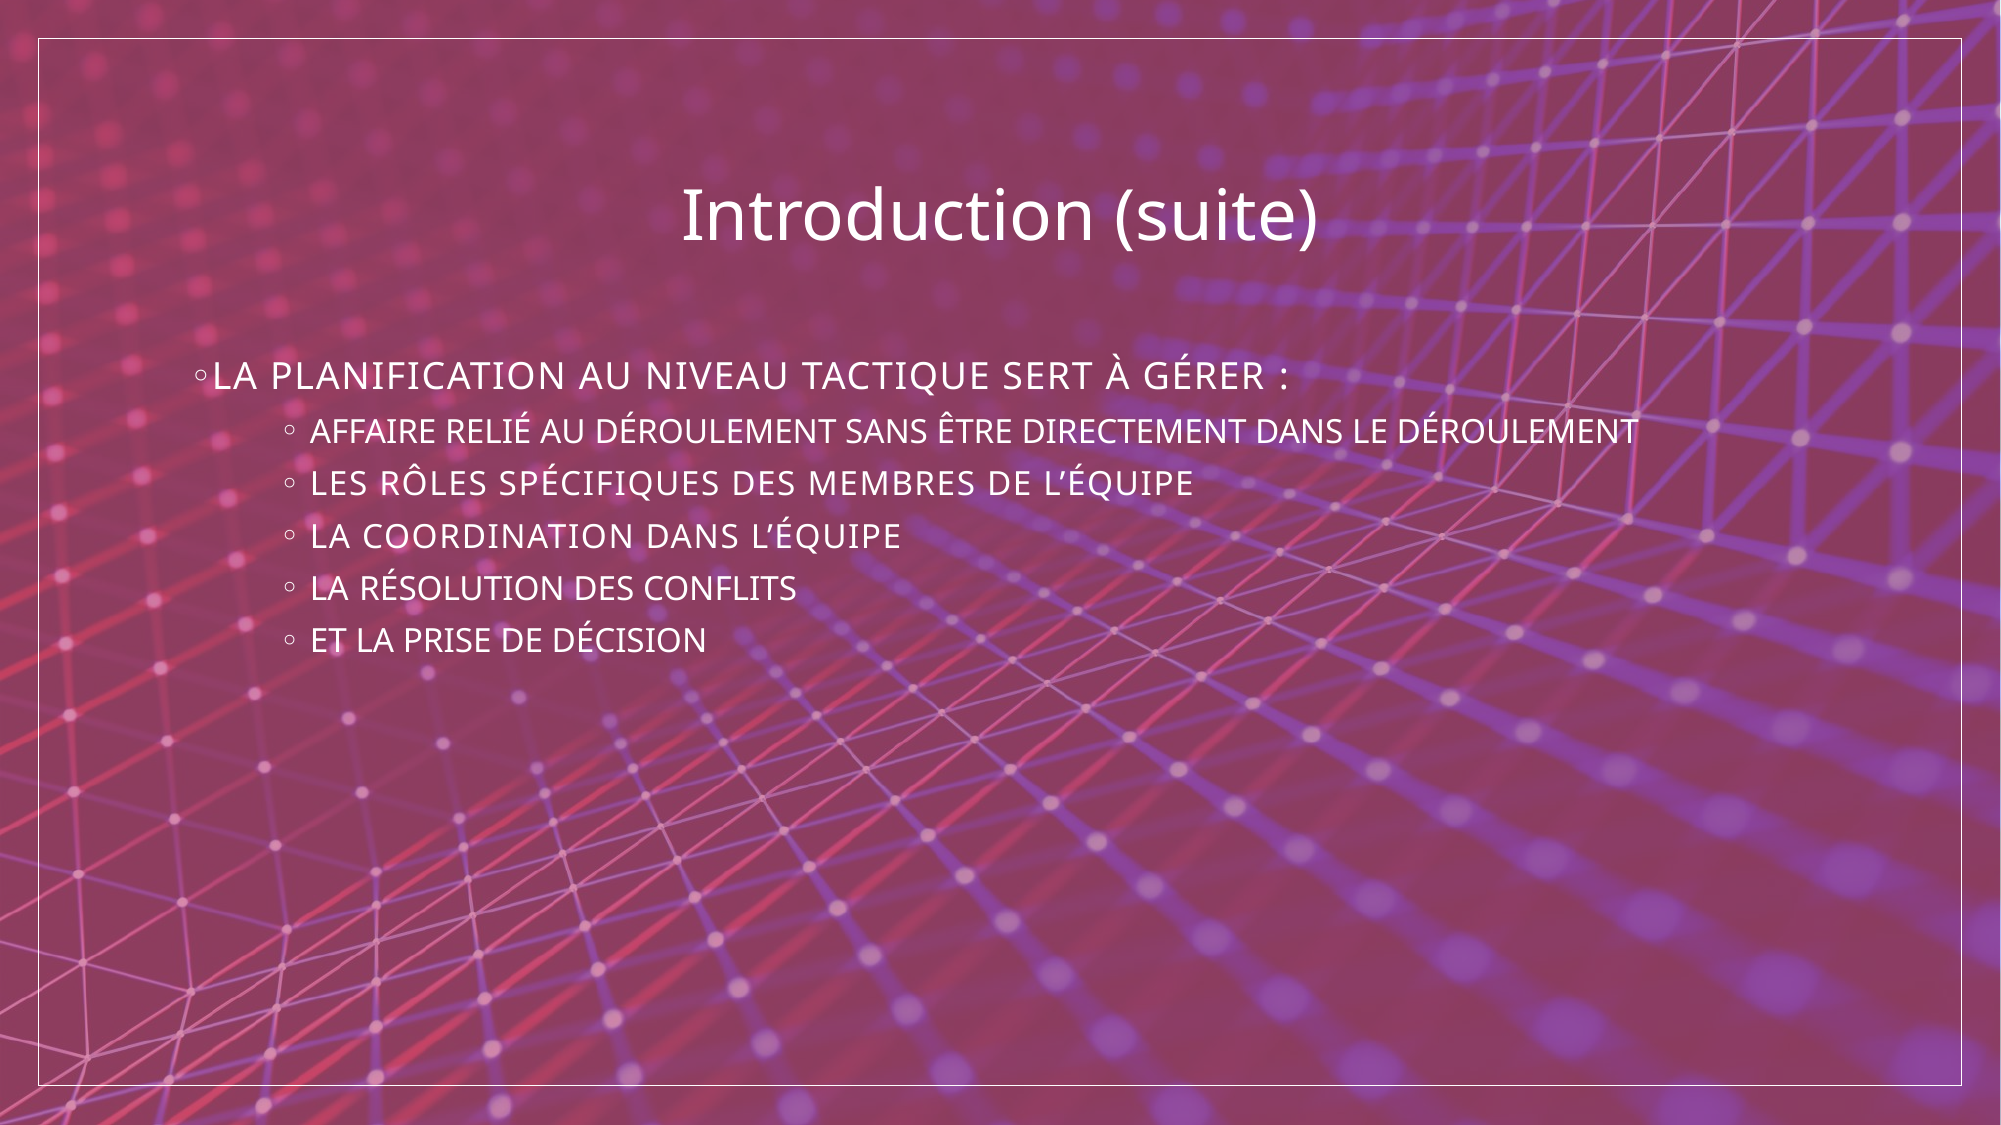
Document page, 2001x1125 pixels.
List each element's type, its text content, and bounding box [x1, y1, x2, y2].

picture [0, 0, 2000, 1125]
title Introduction (suite) [174, 105, 1825, 331]
subtitle La planification au niveau tactique sert à gérer : affaire relié au déroulement sans être directement dans le déroulement les rôles spécifiques des membres de l’équipe la coordination dans l’équipe la résolution des conflits et la prise de décision [174, 345, 1825, 977]
